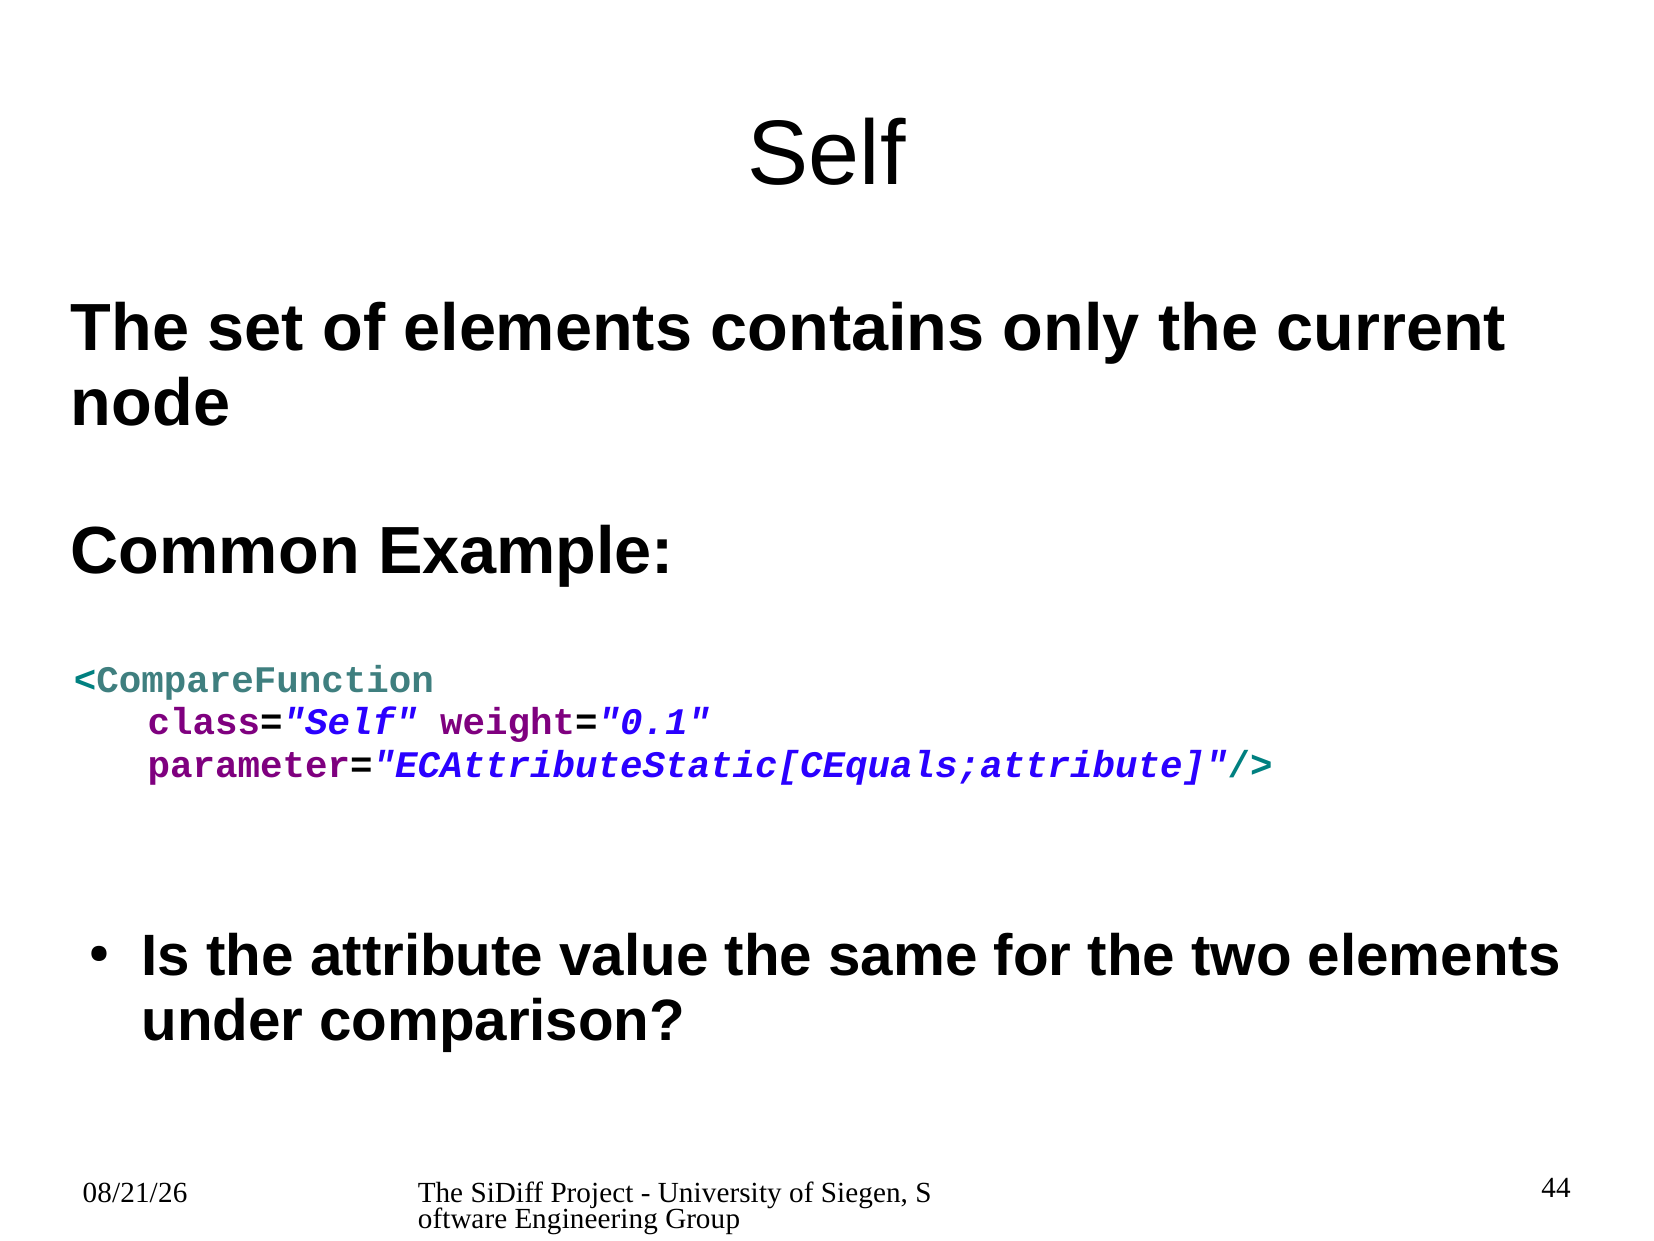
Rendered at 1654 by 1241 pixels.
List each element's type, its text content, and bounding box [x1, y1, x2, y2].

list The set of elements contains only the current node Common Example: <CompareFunction class="Self" weight="0.1" parameter="ECAttributeStatic[CEquals;attribute]"/> Is the attribute value the same for the two elements under comparison? [0, 290, 1654, 1241]
title Self [82, 49, 1571, 257]
